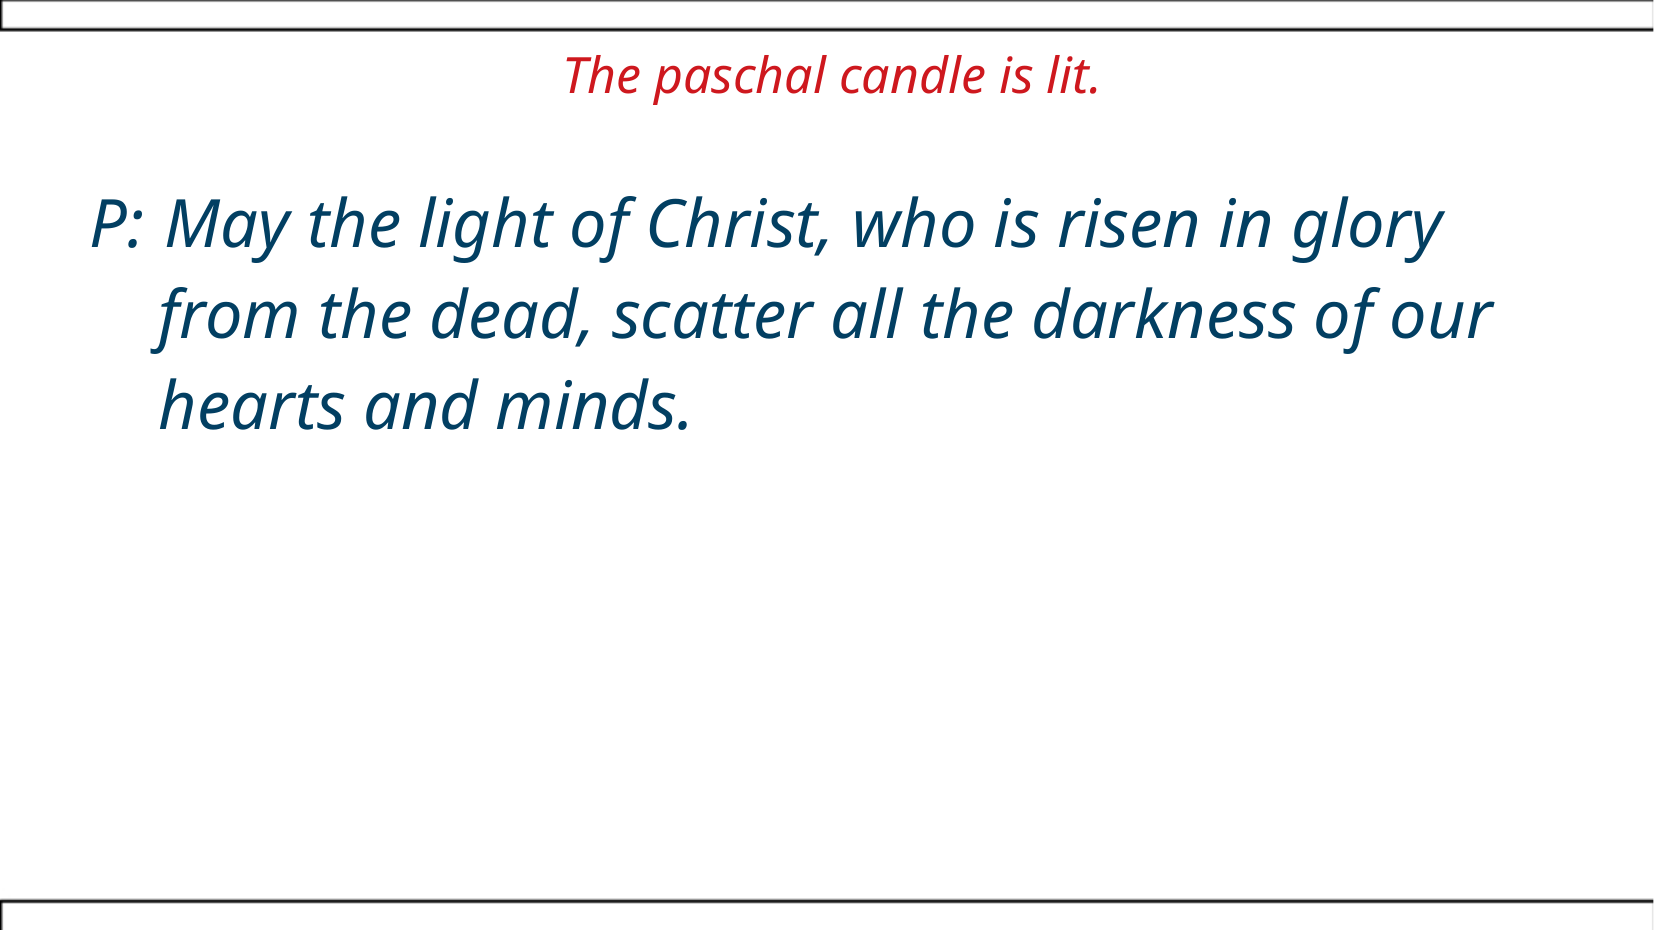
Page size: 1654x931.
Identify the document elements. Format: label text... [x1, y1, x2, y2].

text_box The paschal candle is lit. P: May the light of Christ, who is risen in glory from the dead, scatter all the darkness of our hearts and minds. [75, 32, 1591, 447]
picture [0, 0, 1654, 930]
